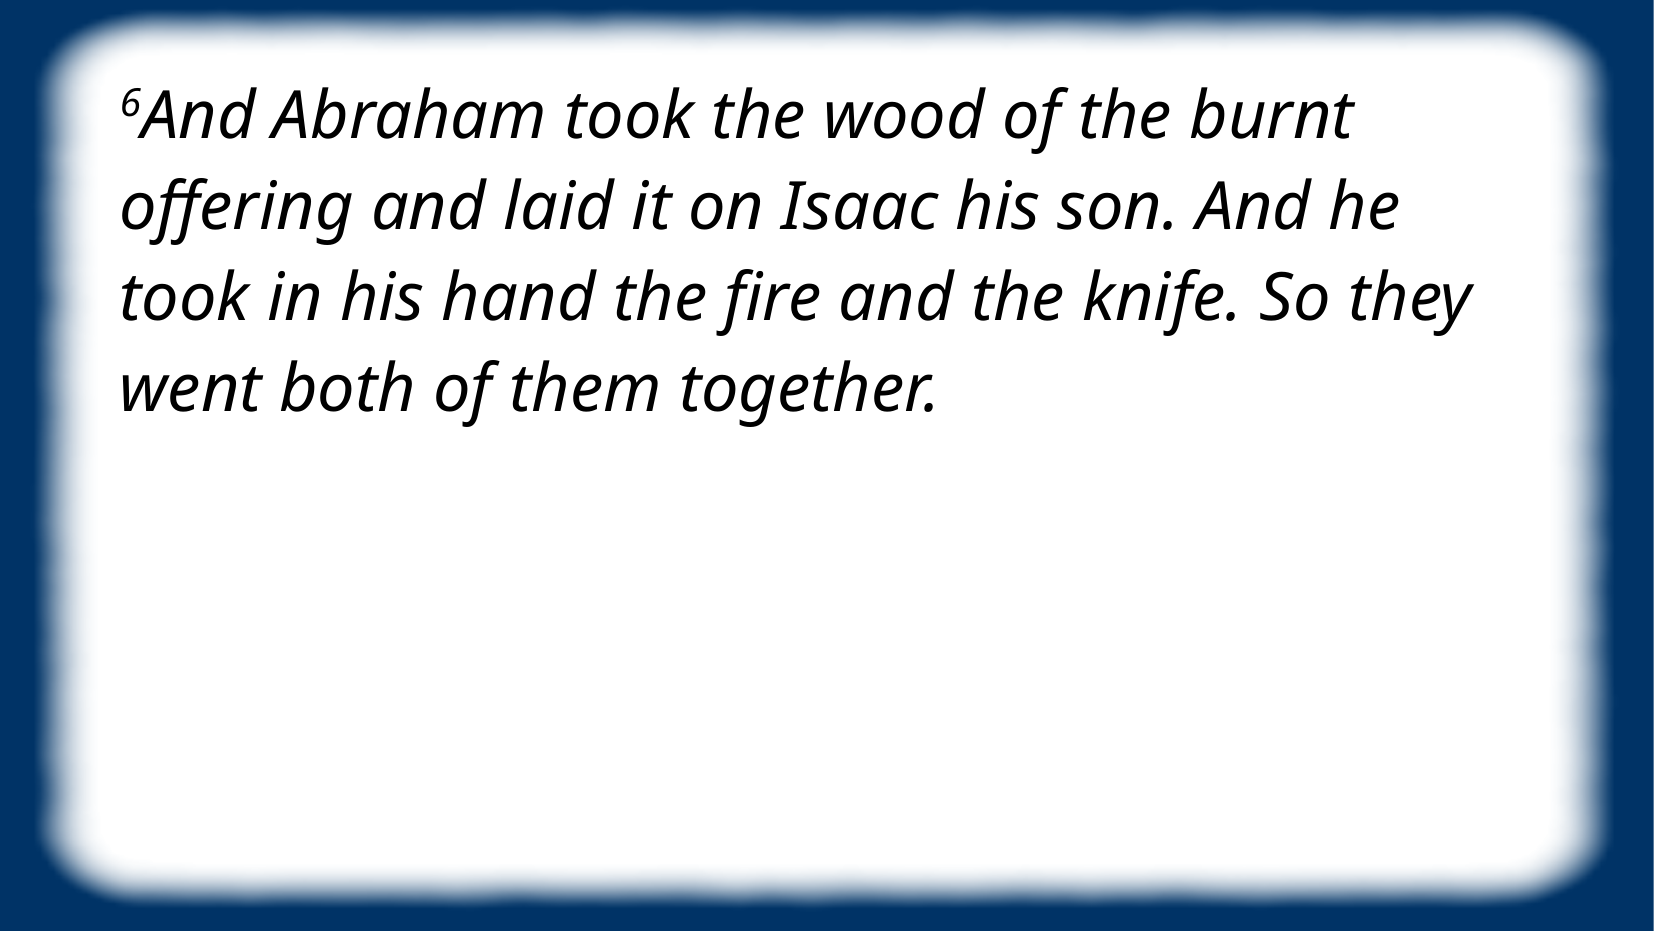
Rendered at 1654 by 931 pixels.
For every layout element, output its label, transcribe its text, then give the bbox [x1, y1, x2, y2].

text_box 6And Abraham took the wood of the burnt offering and laid it on Isaac his son. And he took in his hand the fire and the knife. So they went both of them together. [105, 60, 1531, 436]
picture [0, 0, 1654, 931]
